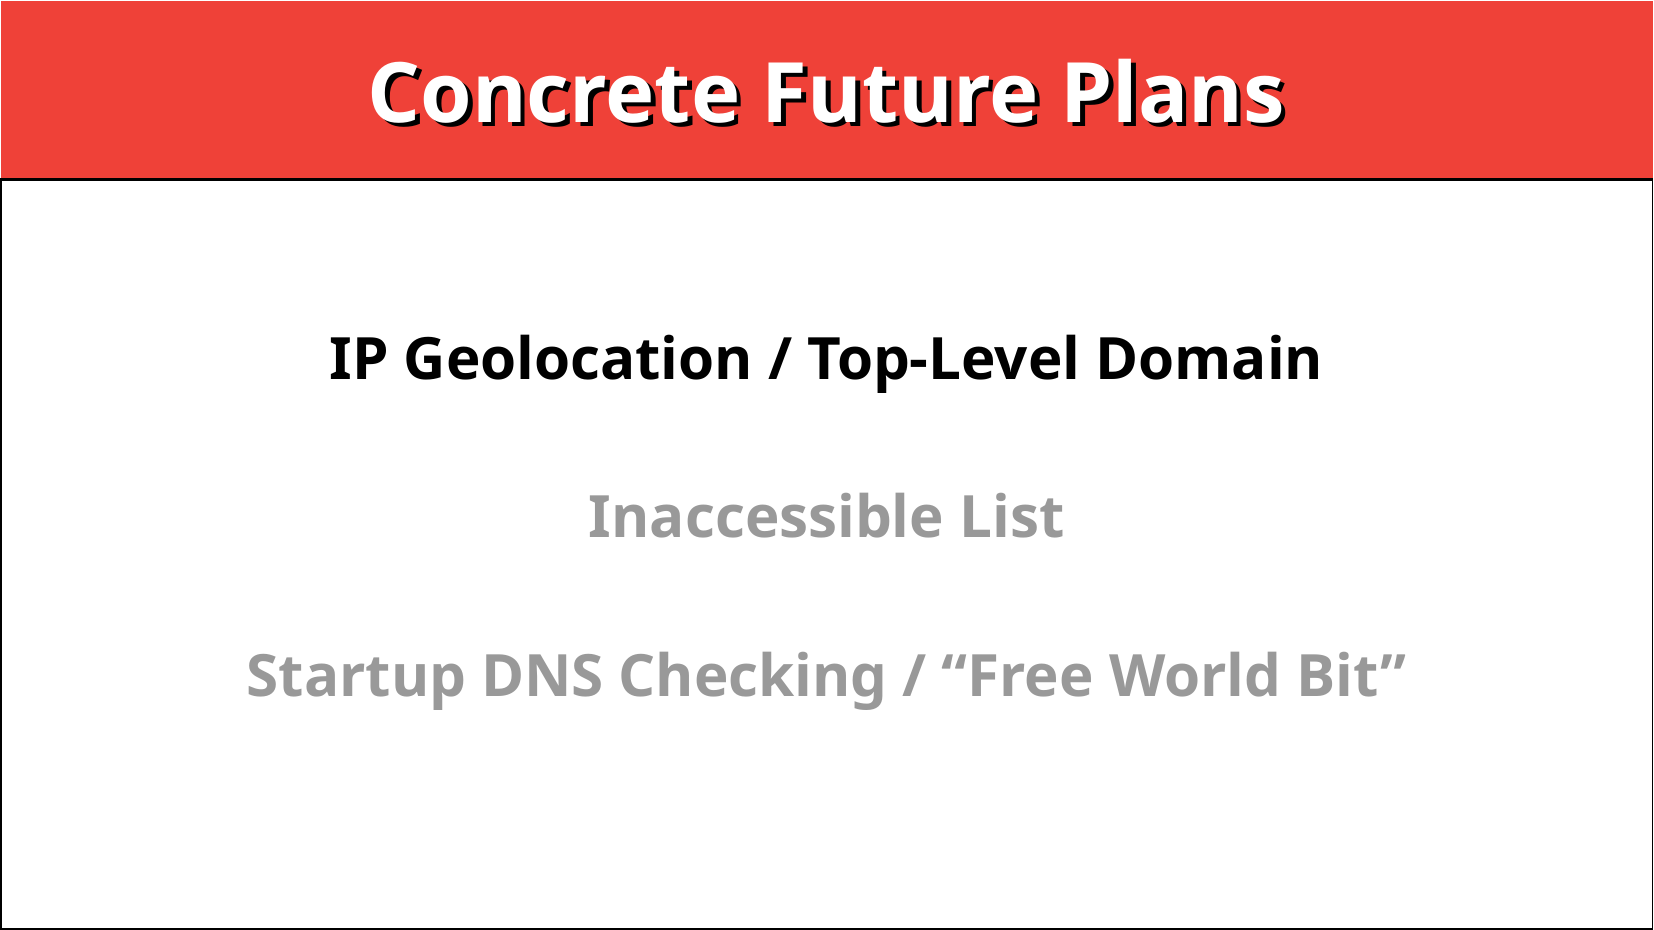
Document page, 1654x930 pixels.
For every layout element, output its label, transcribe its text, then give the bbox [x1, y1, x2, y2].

text_box IP Geolocation / Top-Level Domain Inaccessible List Startup DNS Checking / “Free World Bit” [0, 179, 1653, 930]
text_box Concrete Future Plans [0, 0, 1653, 179]
